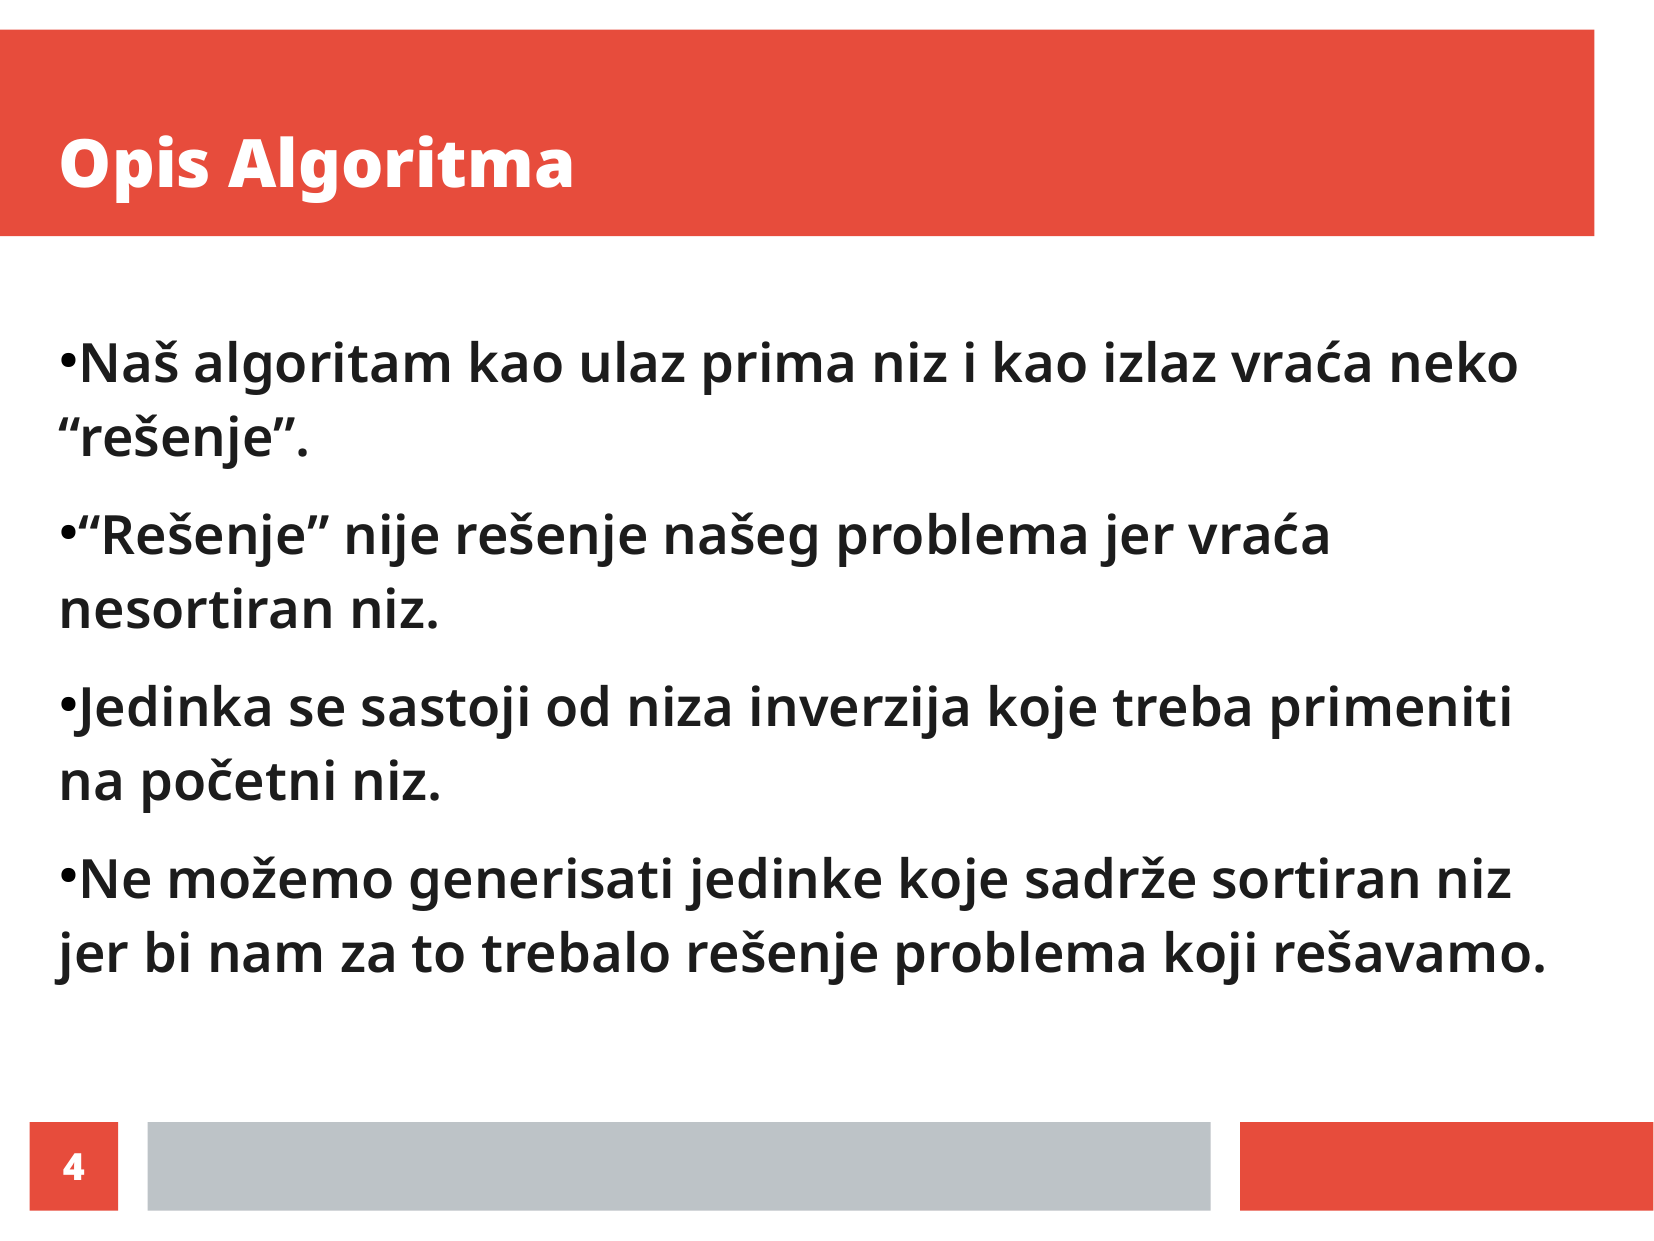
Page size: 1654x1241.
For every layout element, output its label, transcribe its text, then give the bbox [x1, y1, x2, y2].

list Naš algoritam kao ulaz prima niz i kao izlaz vraća neko “rešenje”. “Rešenje” nije rešenje našeg problema jer vraća nesortiran niz. Jedinka se sastoji od niza inverzija koje treba primeniti na početni niz. Ne možemo generisati jedinke koje sadrže sortiran niz jer bi nam za to trebalo rešenje problema koji rešavamo. [59, 324, 1565, 1093]
title Opis Algoritma [59, 59, 1595, 207]
